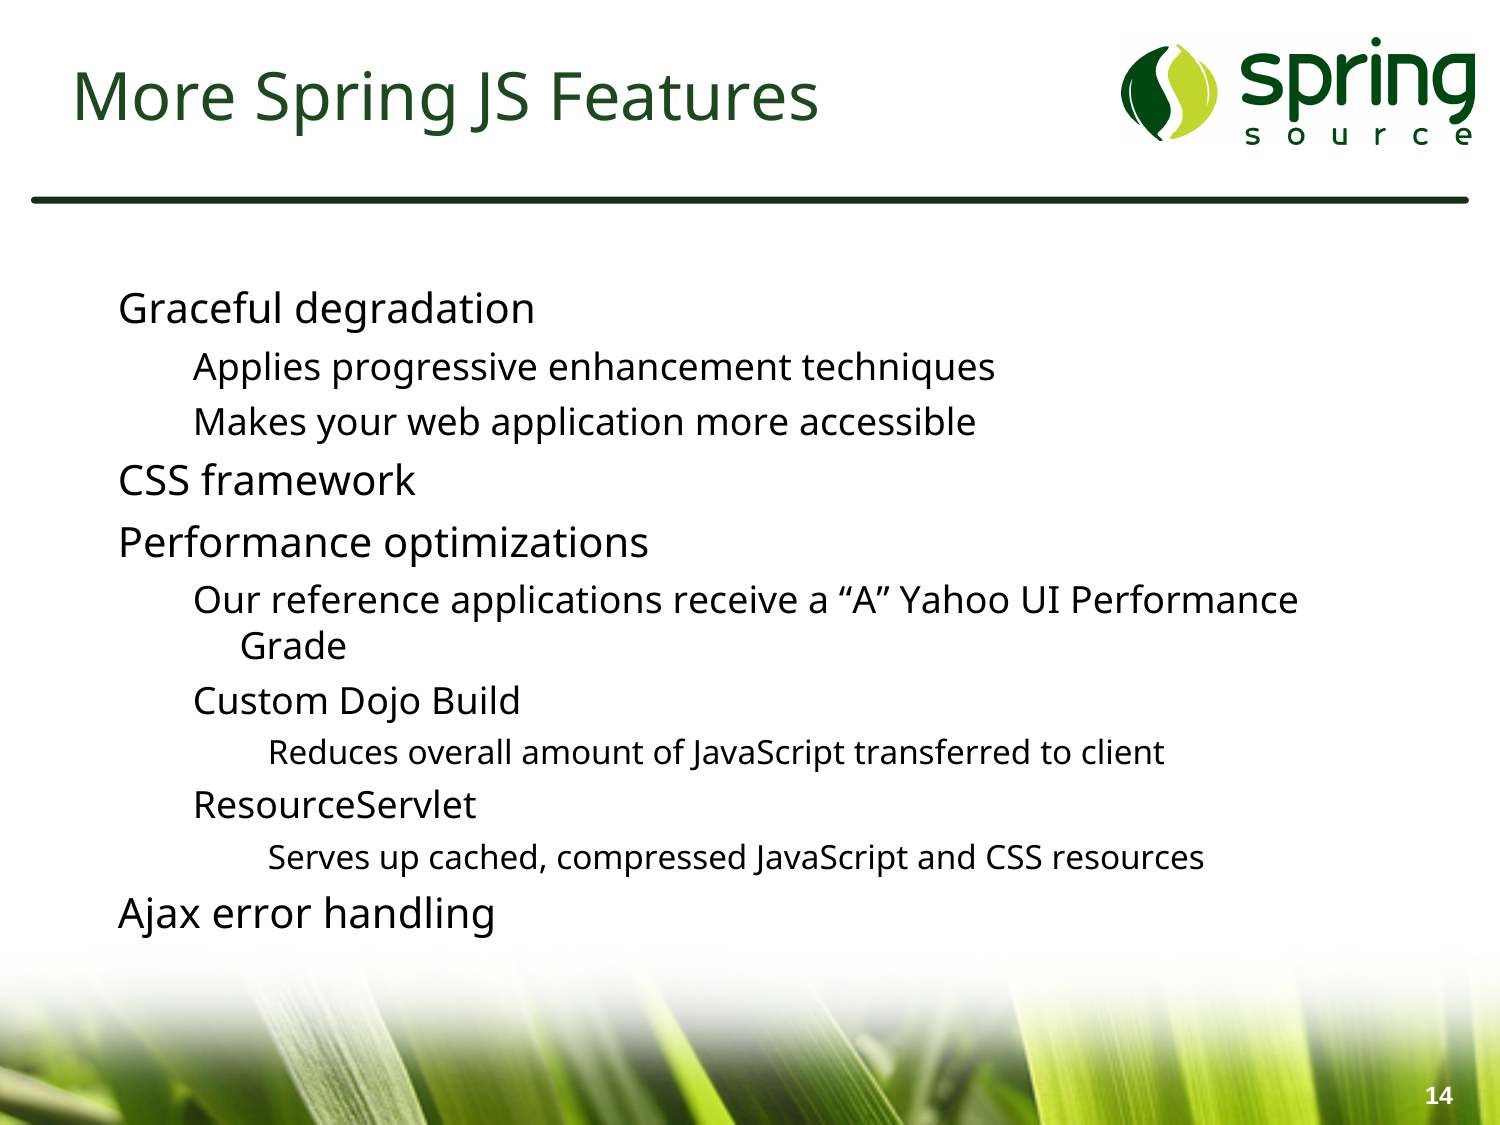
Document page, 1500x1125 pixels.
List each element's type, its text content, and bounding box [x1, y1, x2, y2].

title More Spring JS Features [56, 13, 1089, 176]
list Graceful degradation Applies progressive enhancement techniques Makes your web application more accessible CSS framework Performance optimizations Our reference applications receive a “A” Yahoo UI Performance Grade Custom Dojo Build Reduces overall amount of JavaScript transferred to client ResourceServlet Serves up cached, compressed JavaScript and CSS resources Ajax error handling [103, 275, 1394, 938]
picture [0, 944, 1500, 1125]
picture [1121, 37, 1475, 145]
